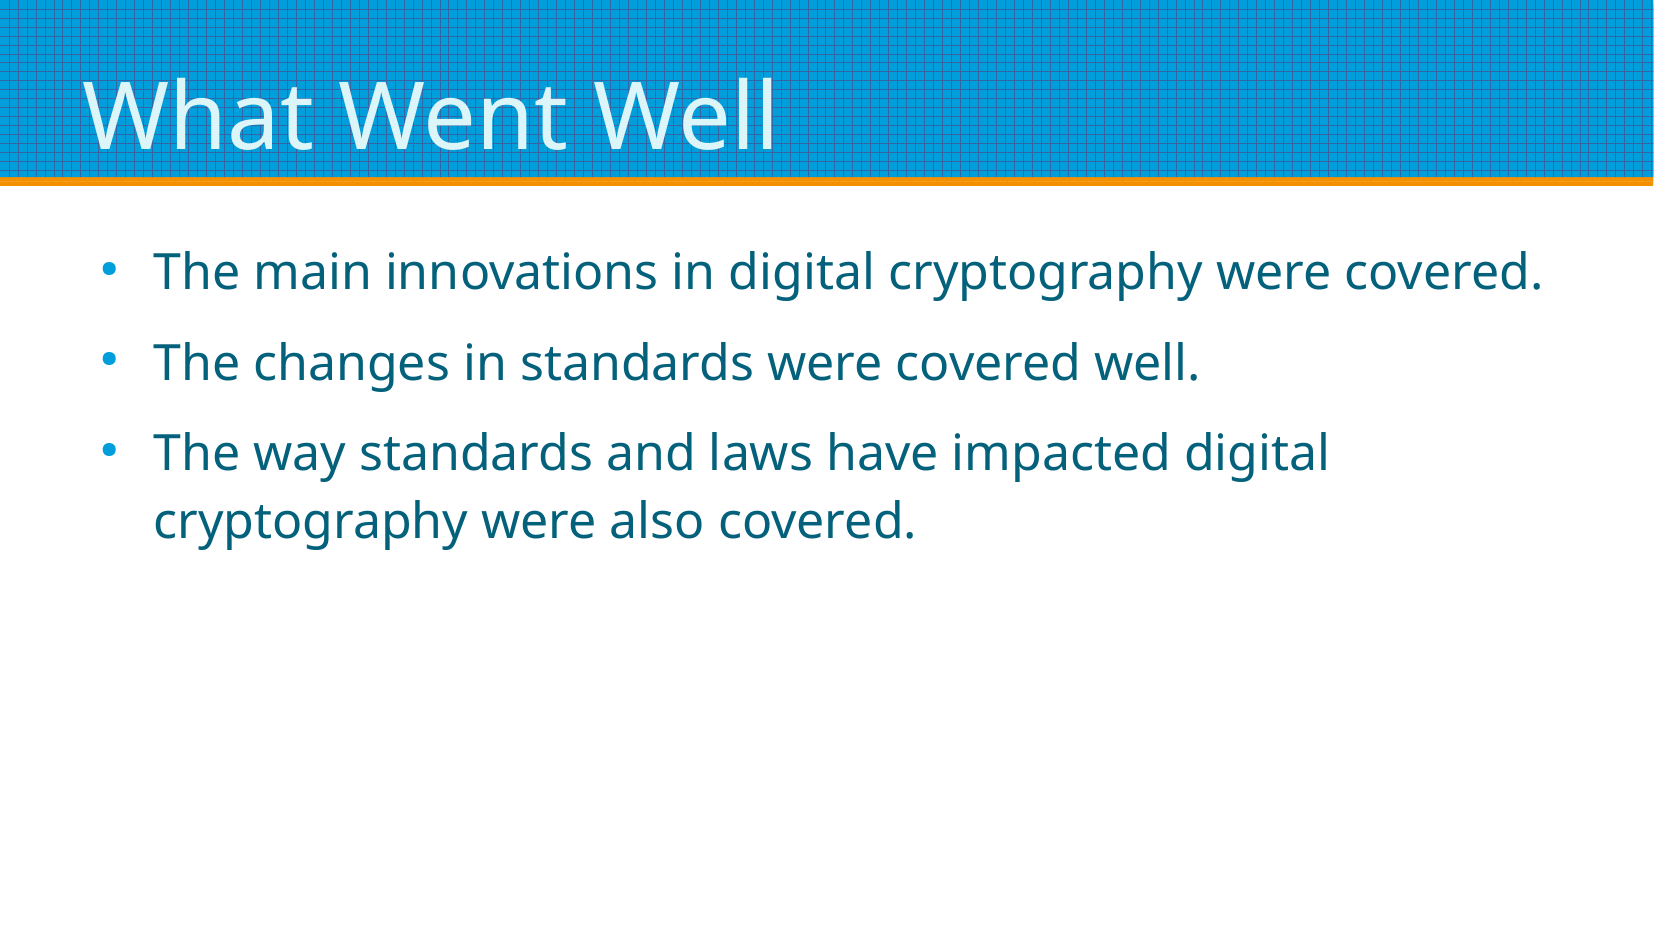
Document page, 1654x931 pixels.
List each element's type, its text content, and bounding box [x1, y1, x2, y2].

list The main innovations in digital cryptography were covered. The changes in standards were covered well. The way standards and laws have impacted digital cryptography were also covered. [82, 236, 1571, 813]
title What Went Well [82, 14, 1571, 178]
